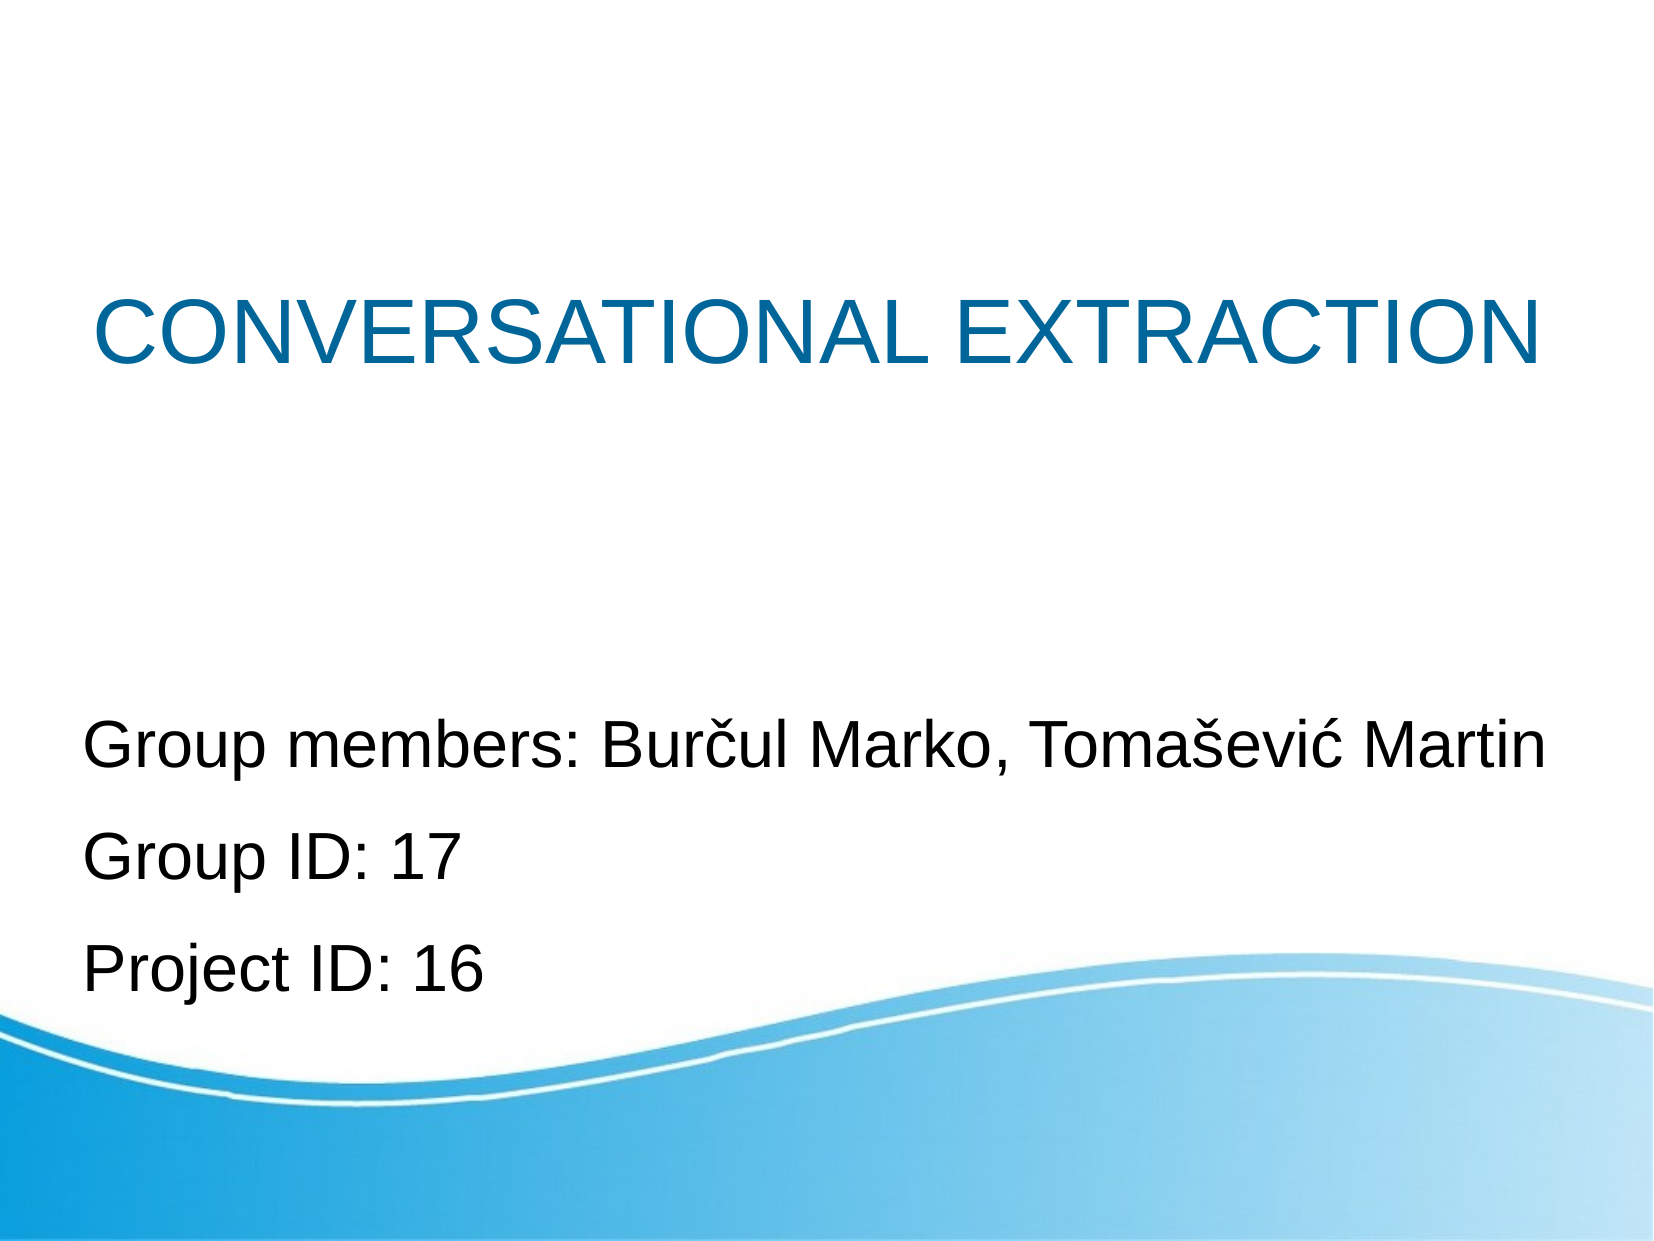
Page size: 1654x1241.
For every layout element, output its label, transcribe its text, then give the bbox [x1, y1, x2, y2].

picture [0, 952, 1654, 1241]
title CONVERSATIONAL EXTRACTION [75, 227, 1564, 436]
subtitle Group members: Burčul Marko, Tomašević Martin Group ID: 17 Project ID: 16 [82, 665, 1571, 1010]
